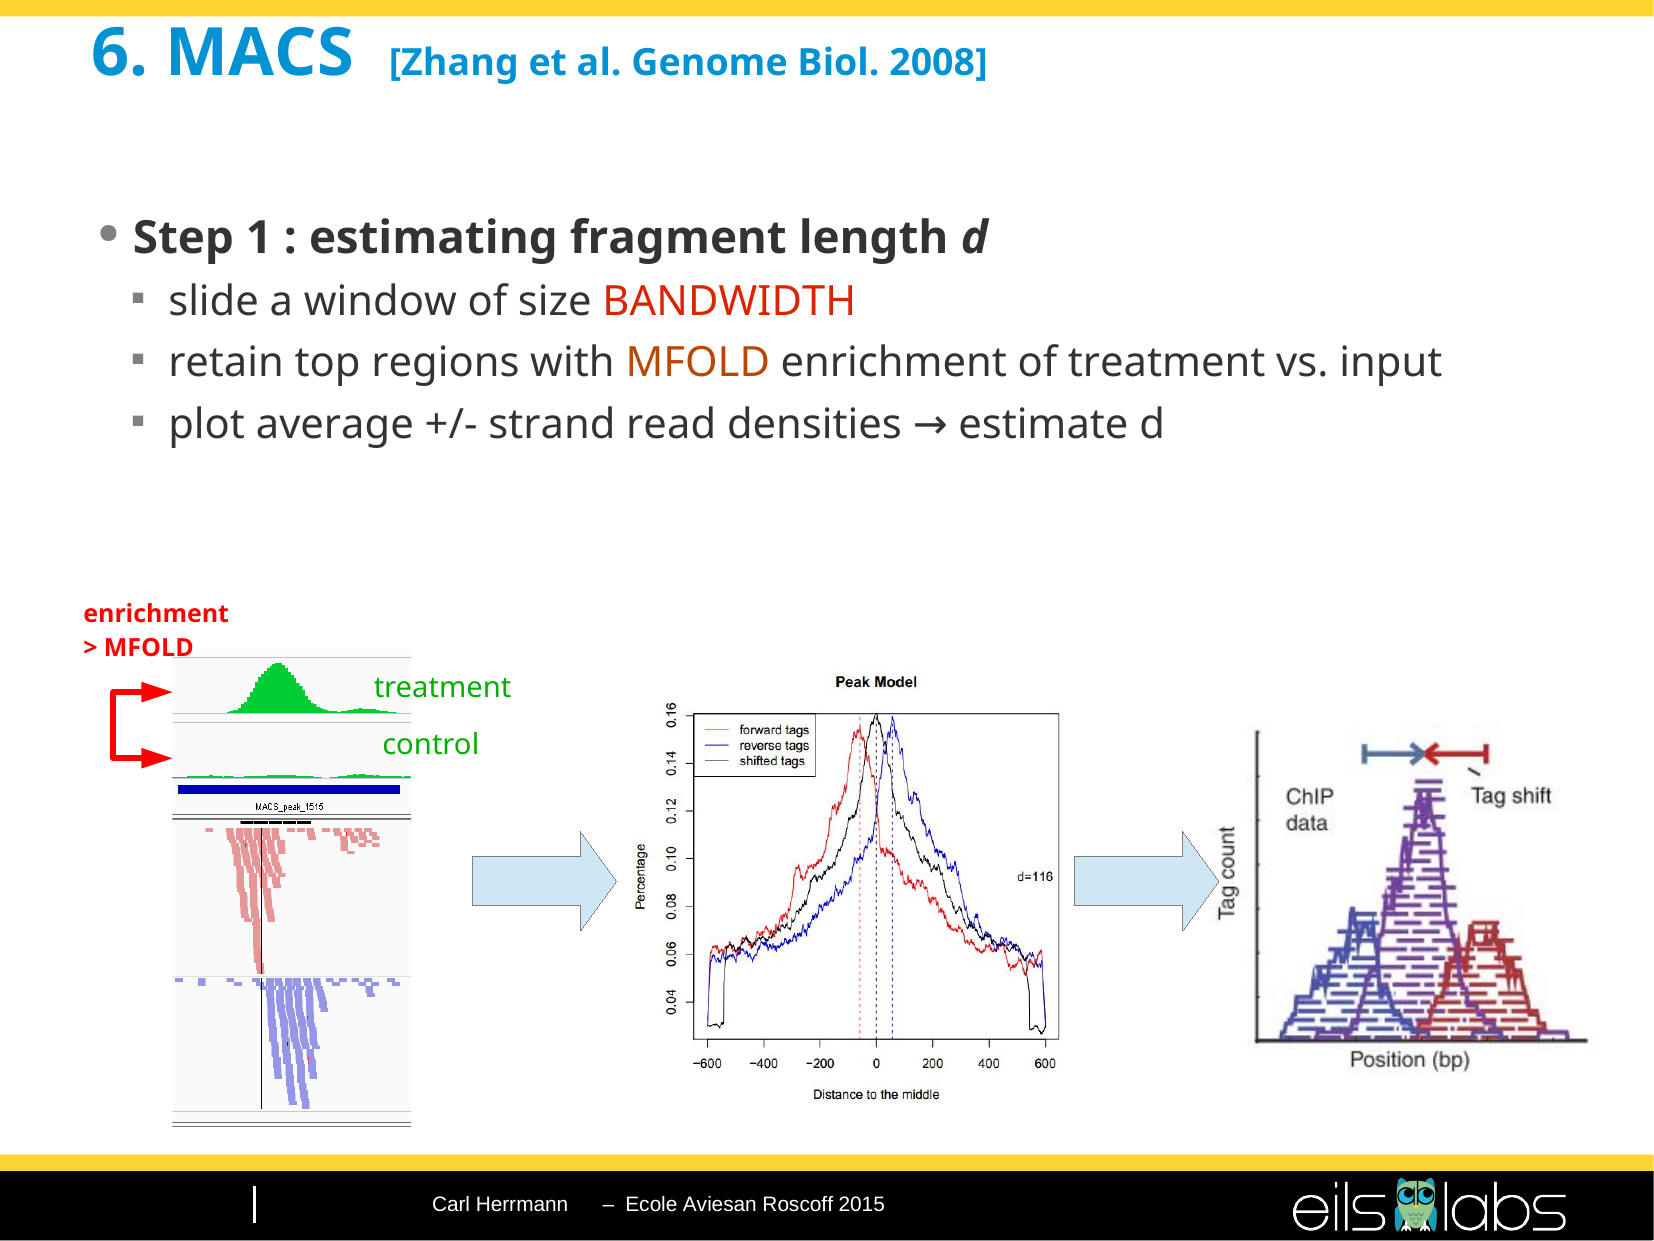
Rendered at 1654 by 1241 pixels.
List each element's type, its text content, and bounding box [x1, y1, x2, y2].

picture [1197, 699, 1606, 1089]
list Step 1 : estimating fragment length d slide a window of size BANDWIDTH retain top regions with MFOLD enrichment of treatment vs. input plot average +/- strand read densities → estimate d [82, 672, 172, 935]
picture [172, 649, 412, 1127]
picture [633, 663, 1078, 1105]
text_box [472, 831, 617, 931]
text_box [1074, 831, 1219, 931]
text_box control [367, 715, 495, 771]
list Step 1 : estimating fragment length d slide a window of size BANDWIDTH retain top regions with MFOLD enrichment of treatment vs. input plot average +/- strand read densities → estimate d [82, 199, 1571, 935]
title 6. MACS [Zhang et al. Genome Biol. 2008] [76, 1, 1565, 168]
text_box treatment [359, 658, 526, 714]
text_box enrichment > MFOLD [68, 588, 245, 672]
picture [1292, 1177, 1566, 1232]
